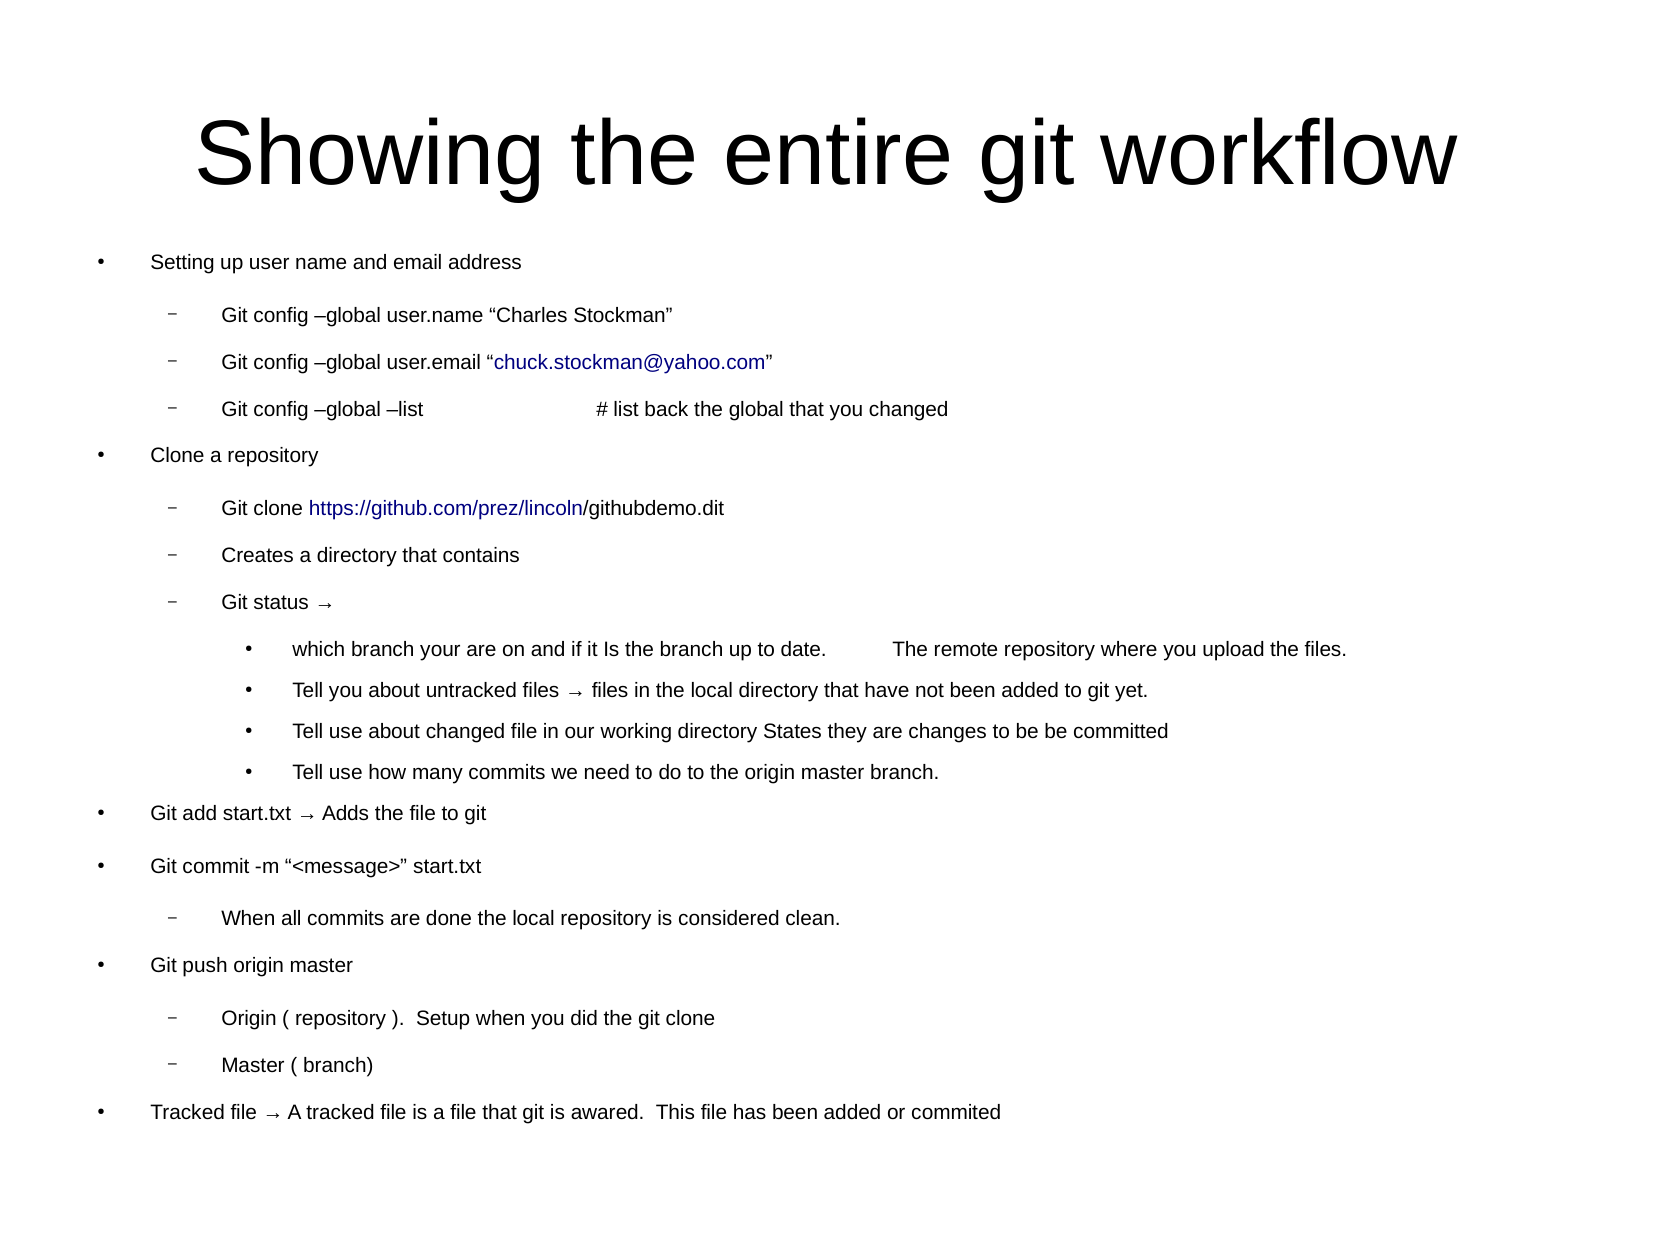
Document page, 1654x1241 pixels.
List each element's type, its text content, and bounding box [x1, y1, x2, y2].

list Setting up user name and email address Git config –global user.name “Charles Stockman” Git config –global user.email “chuck.stockman@yahoo.com” Git config –global –list # list back the global that you changed Clone a repository Git clone https://github.com/prez/lincoln/githubdemo.dit Creates a directory that contains Git status → which branch your are on and if it Is the branch up to date. The remote repository where you upload the files. Tell you about untracked files → files in the local directory that have not been added to git yet. Tell use about changed file in our working directory States they are changes to be be committed Tell use how many commits we need to do to the origin master branch. Git add start.txt → Adds the file to git Git commit -m “<message>” start.txt When all commits are done the local repository is considered clean. Git push origin master Origin ( repository ). Setup when you did the git clone Master ( branch) Tracked file → A tracked file is a file that git is awared. This file has been added or commited [79, 250, 1568, 1241]
title Showing the entire git workflow [82, 49, 1571, 257]
